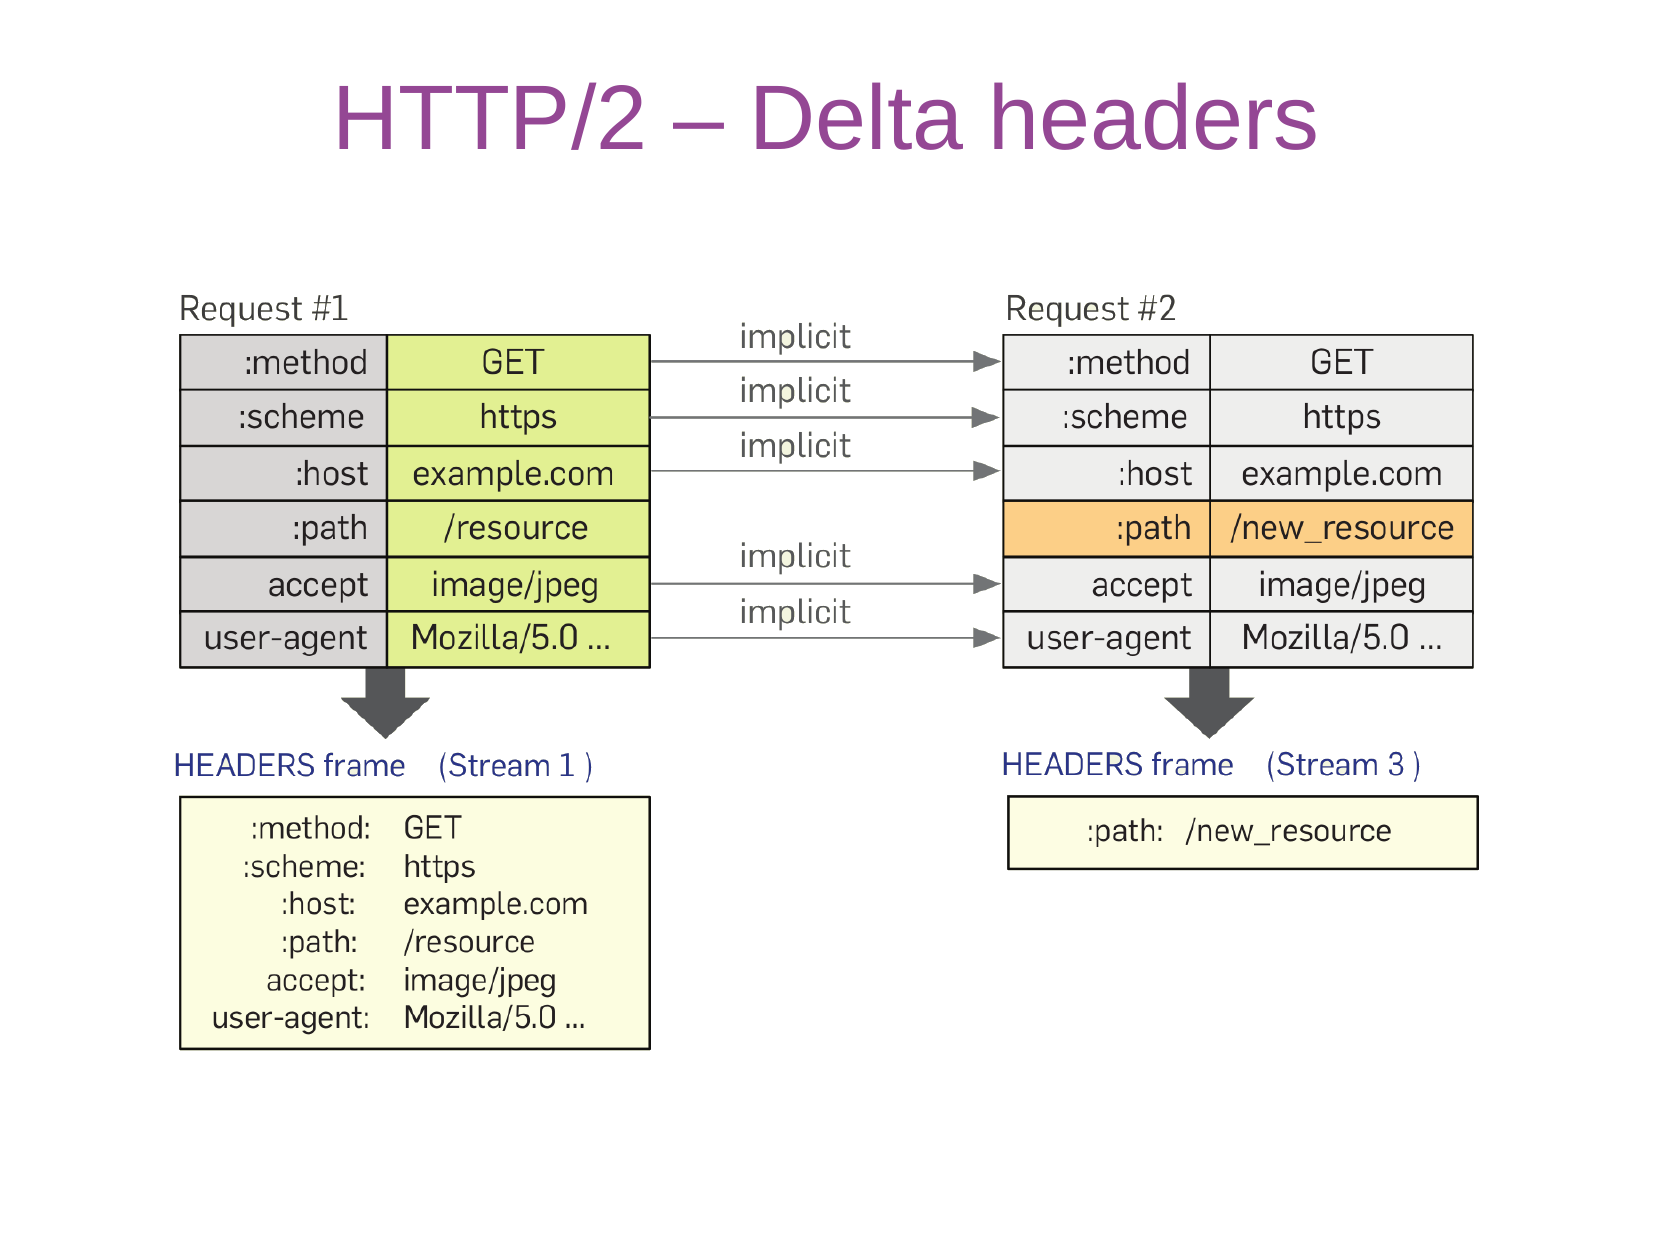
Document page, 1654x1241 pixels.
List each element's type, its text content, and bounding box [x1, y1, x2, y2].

title HTTP/2 – Delta headers [82, 13, 1571, 222]
picture [166, 271, 1488, 1063]
